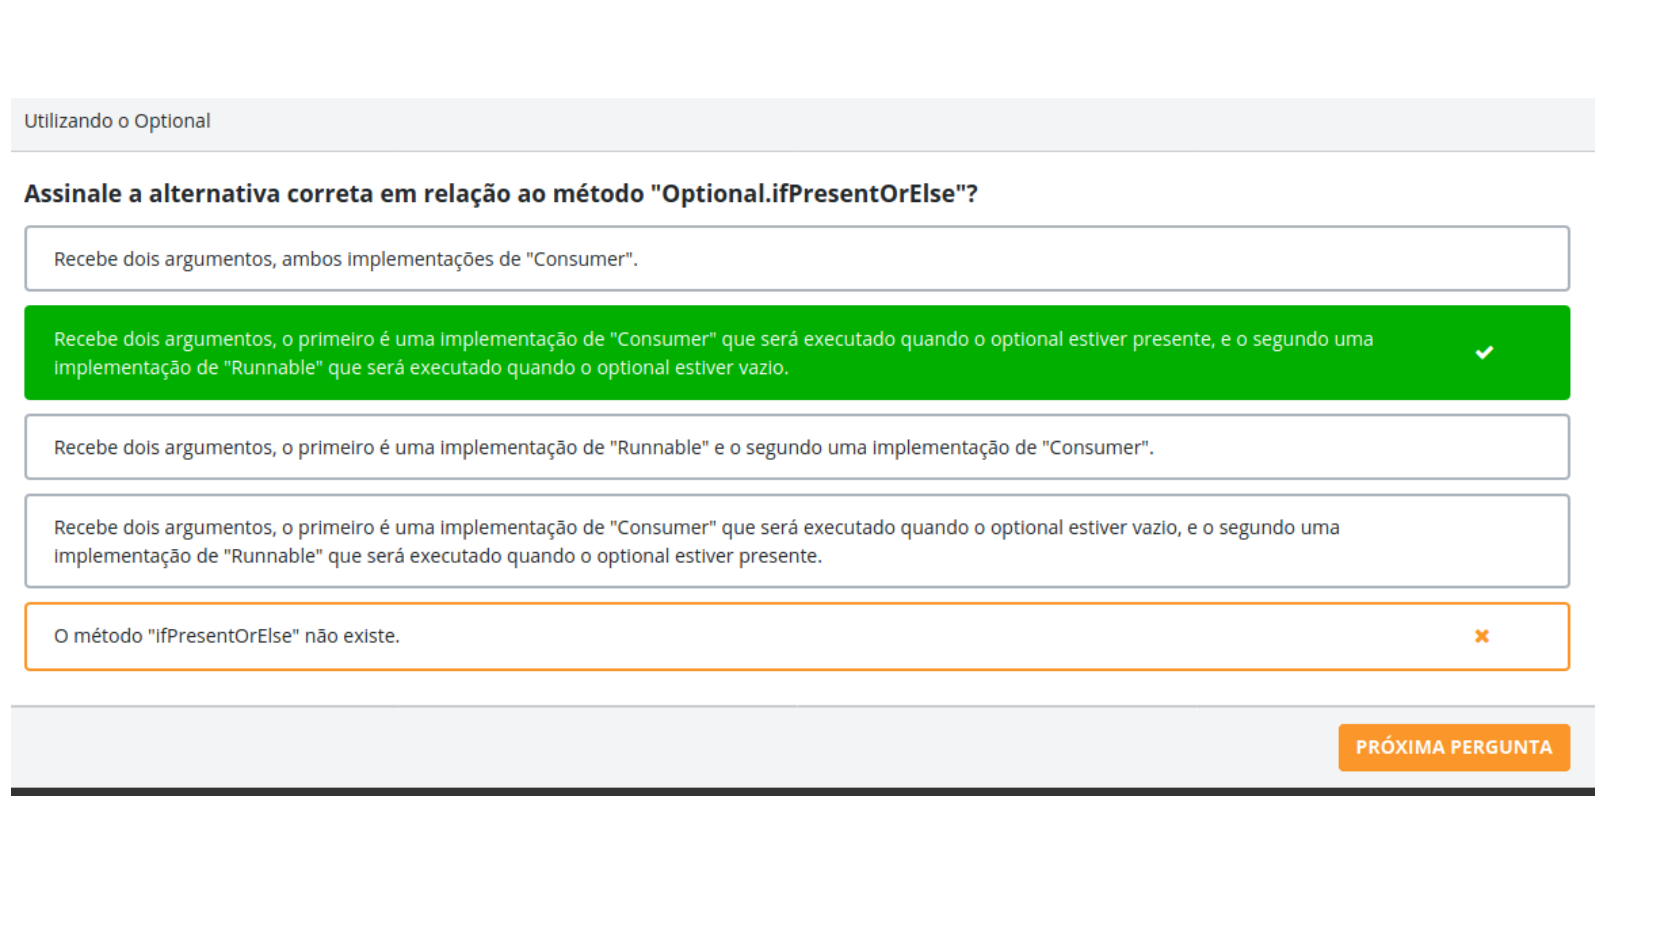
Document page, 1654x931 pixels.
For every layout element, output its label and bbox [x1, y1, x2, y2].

picture [11, 98, 1595, 796]
